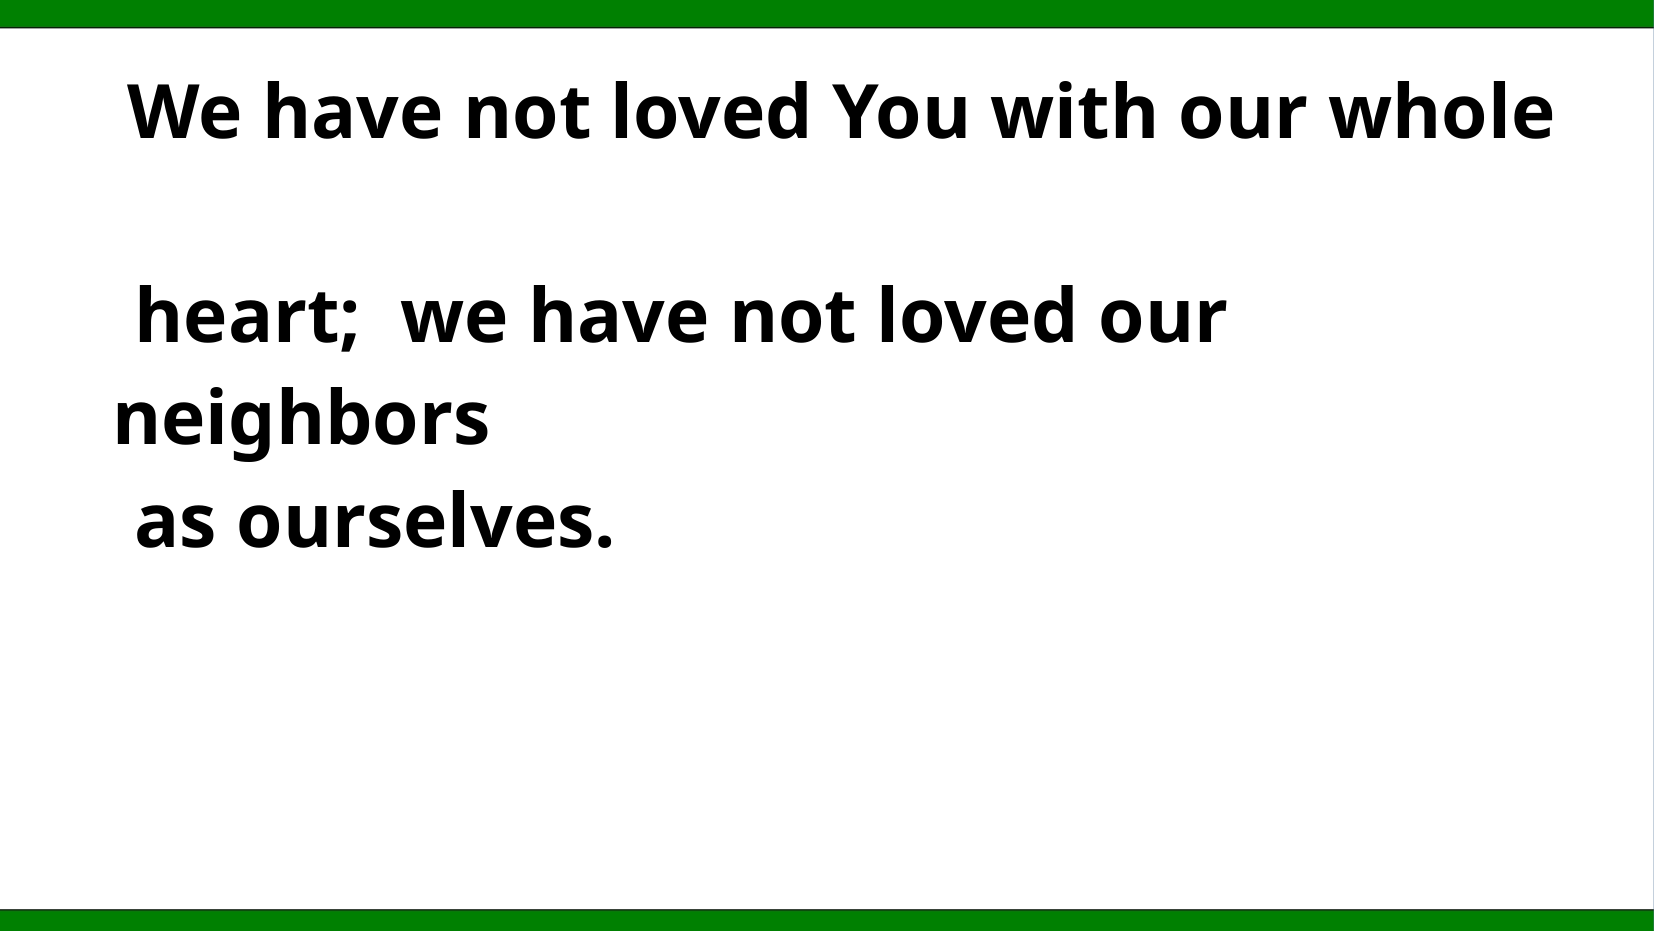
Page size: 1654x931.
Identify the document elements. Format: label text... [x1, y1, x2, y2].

text_box We have not loved You with our whole heart; we have not loved our neighbors as ourselves. [60, 50, 1591, 391]
picture [0, 0, 1654, 931]
